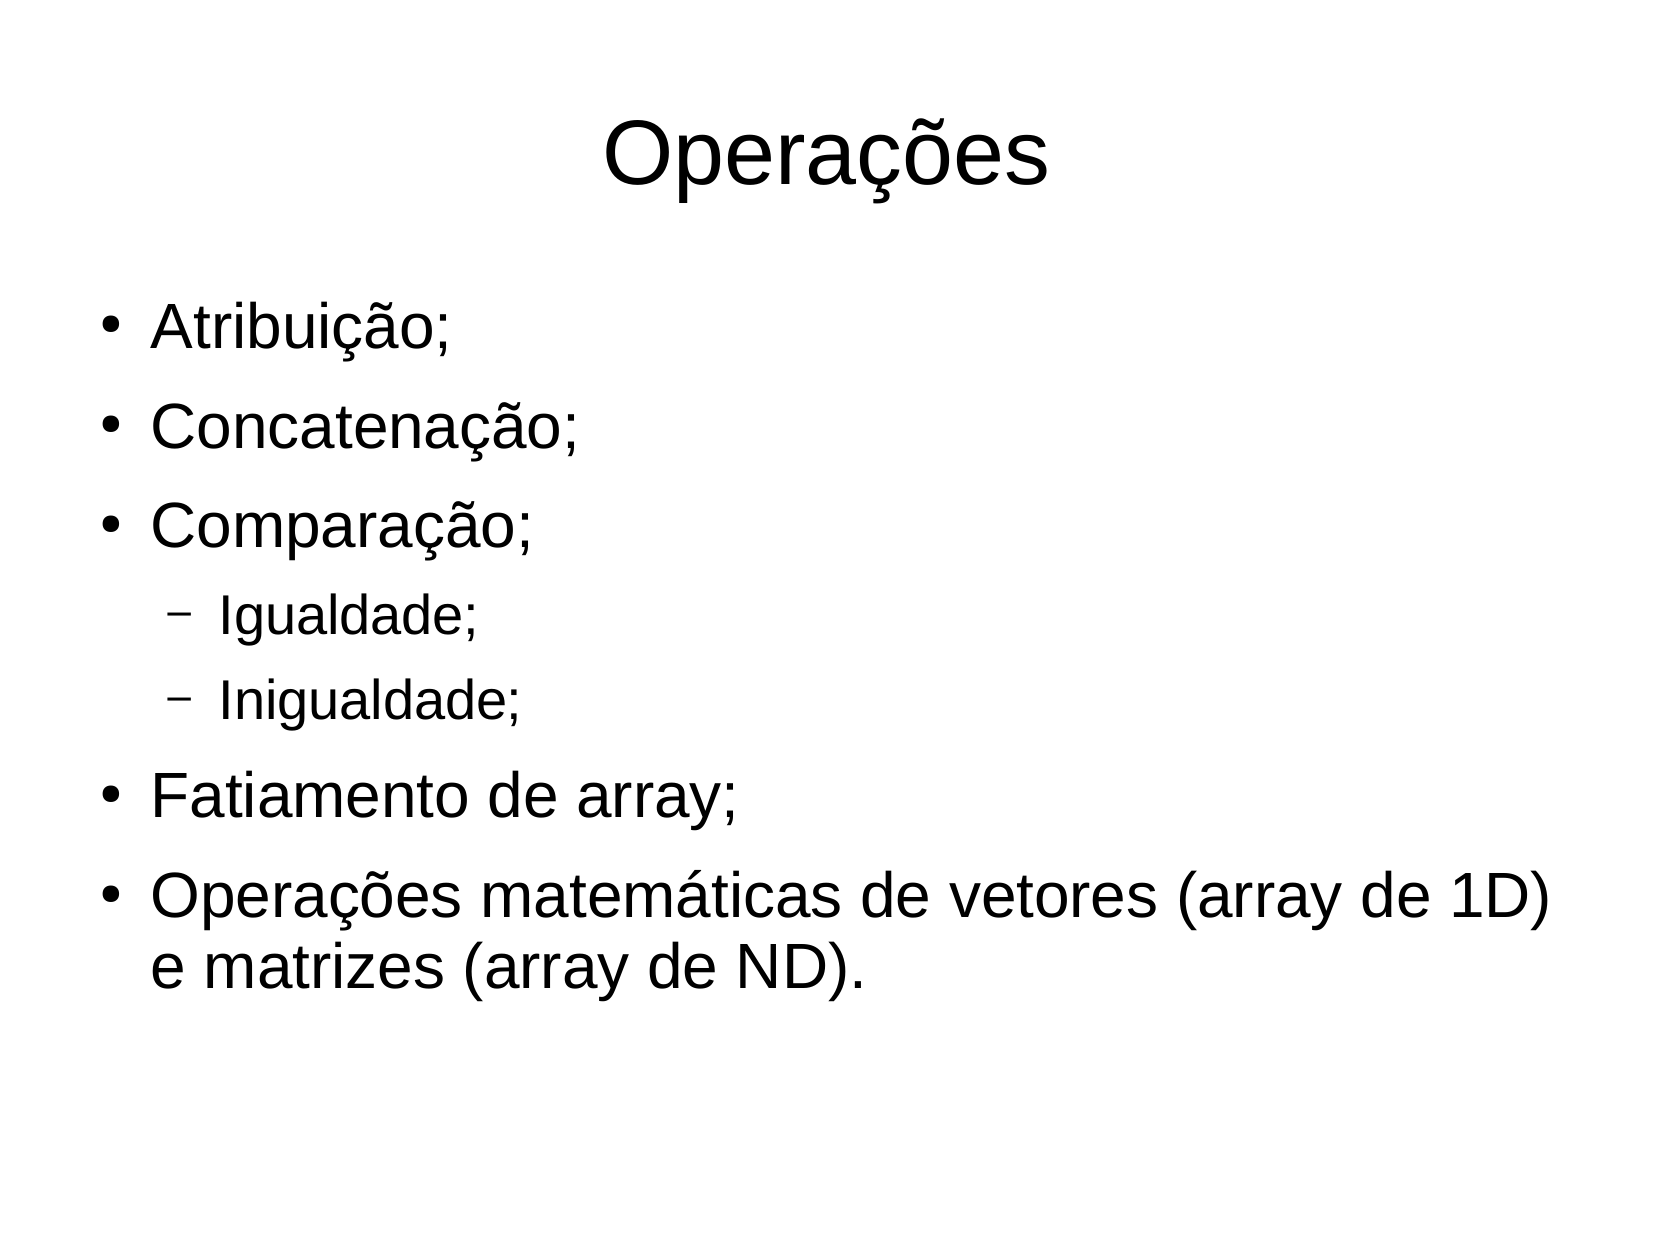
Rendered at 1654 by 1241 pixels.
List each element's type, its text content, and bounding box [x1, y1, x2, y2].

list Atribuição; Concatenação; Comparação; Igualdade; Inigualdade; Fatiamento de array; Operações matemáticas de vetores (array de 1D) e matrizes (array de ND). [82, 290, 1571, 1010]
title Operações [82, 49, 1571, 257]
